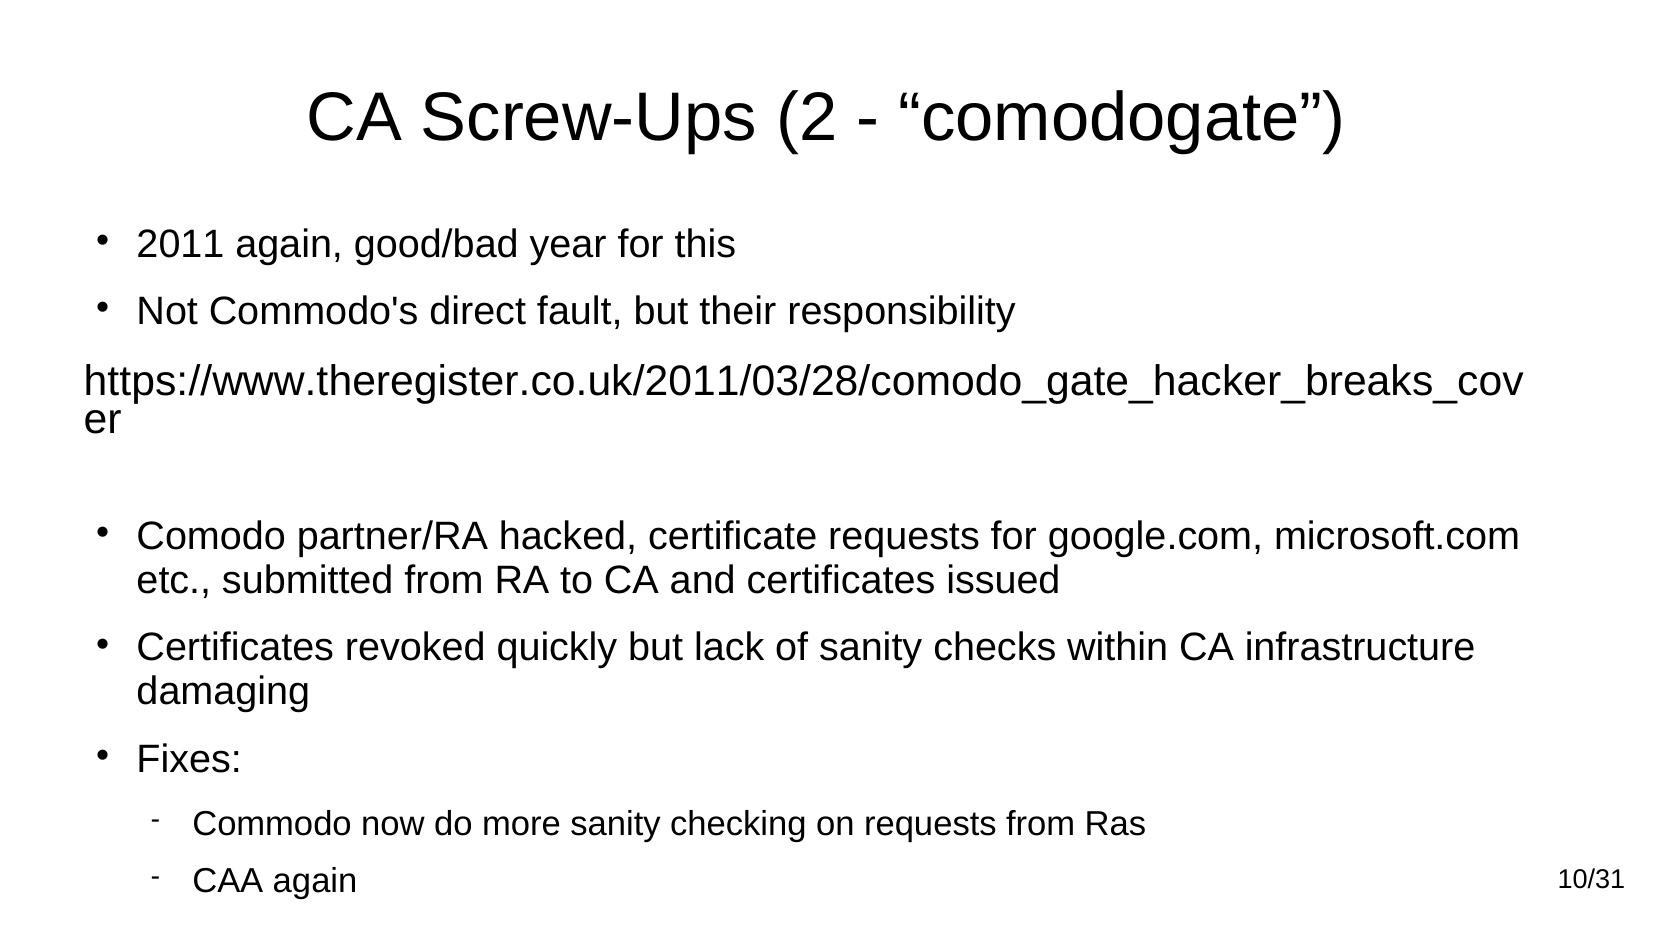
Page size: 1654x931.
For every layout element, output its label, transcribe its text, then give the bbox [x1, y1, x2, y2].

title CA Screw-Ups (2 - “comodogate”) [82, 37, 1571, 193]
list 2011 again, good/bad year for this Not Commodo's direct fault, but their responsibility https://www.theregister.co.uk/2011/03/28/comodo_gate_hacker_breaks_cover Comodo partner/RA hacked, certificate requests for google.com, microsoft.com etc., submitted from RA to CA and certificates issued Certificates revoked quickly but lack of sanity checks within CA infrastructure damaging Fixes: Commodo now do more sanity checking on requests from Ras CAA again [82, 217, 1538, 864]
